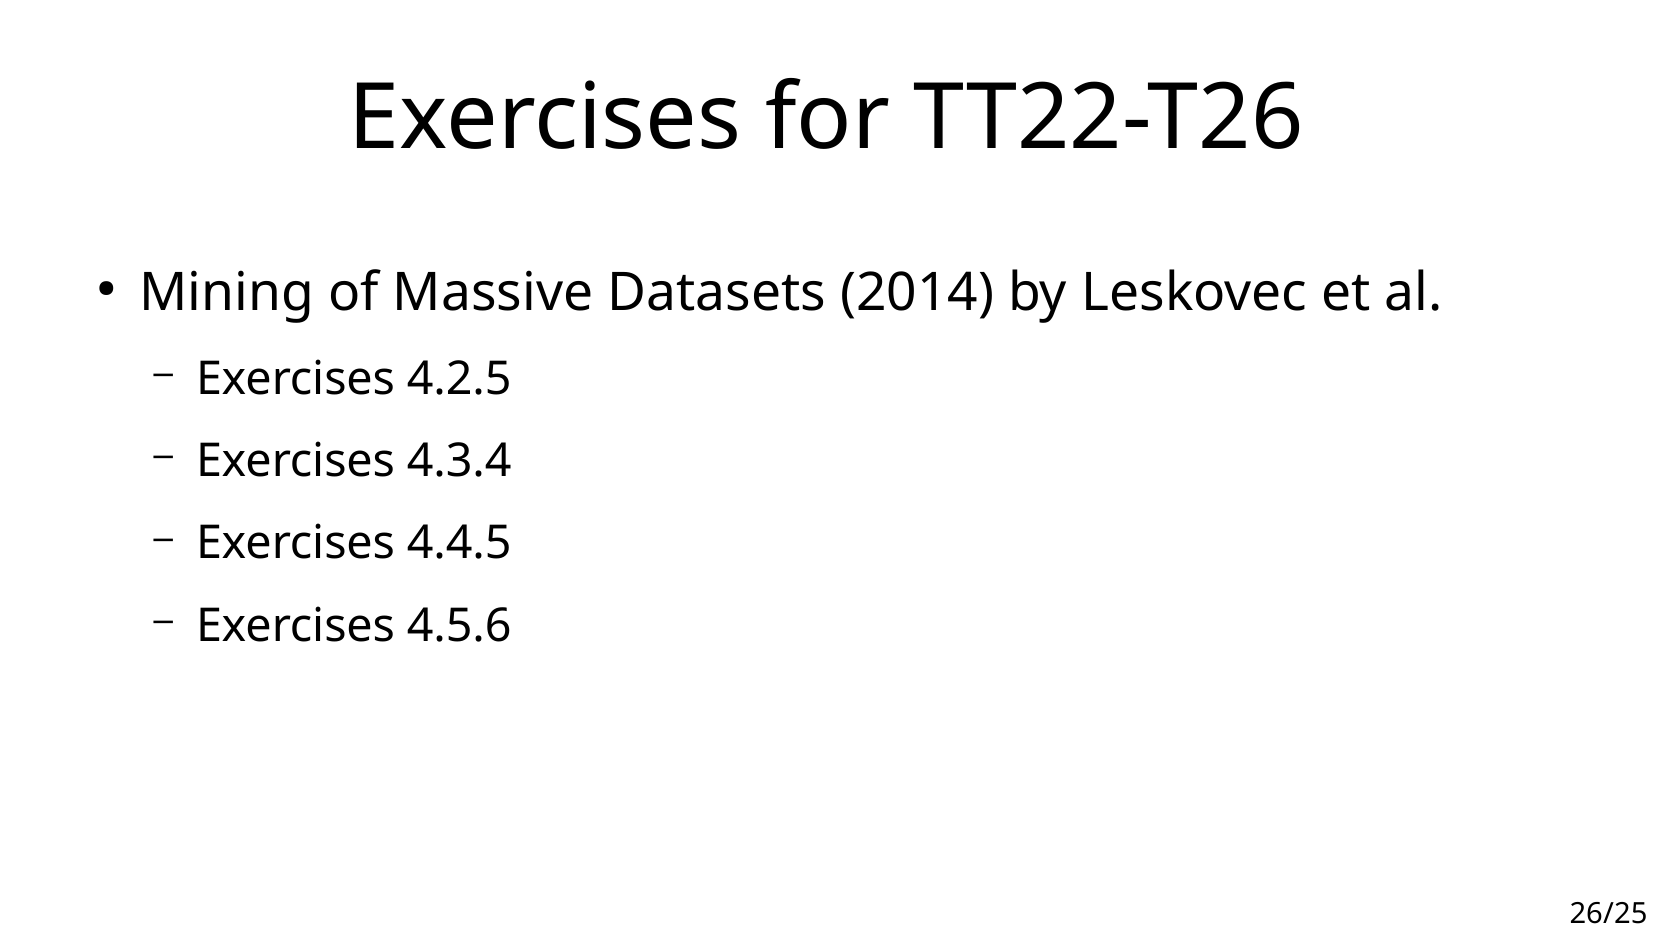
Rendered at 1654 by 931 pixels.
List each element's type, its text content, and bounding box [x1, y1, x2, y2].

title Exercises for TT22-T26 [82, 1, 1571, 226]
list Mining of Massive Datasets (2014) by Leskovec et al. Exercises 4.2.5 Exercises 4.3.4 Exercises 4.4.5 Exercises 4.5.6 [82, 253, 1571, 659]
